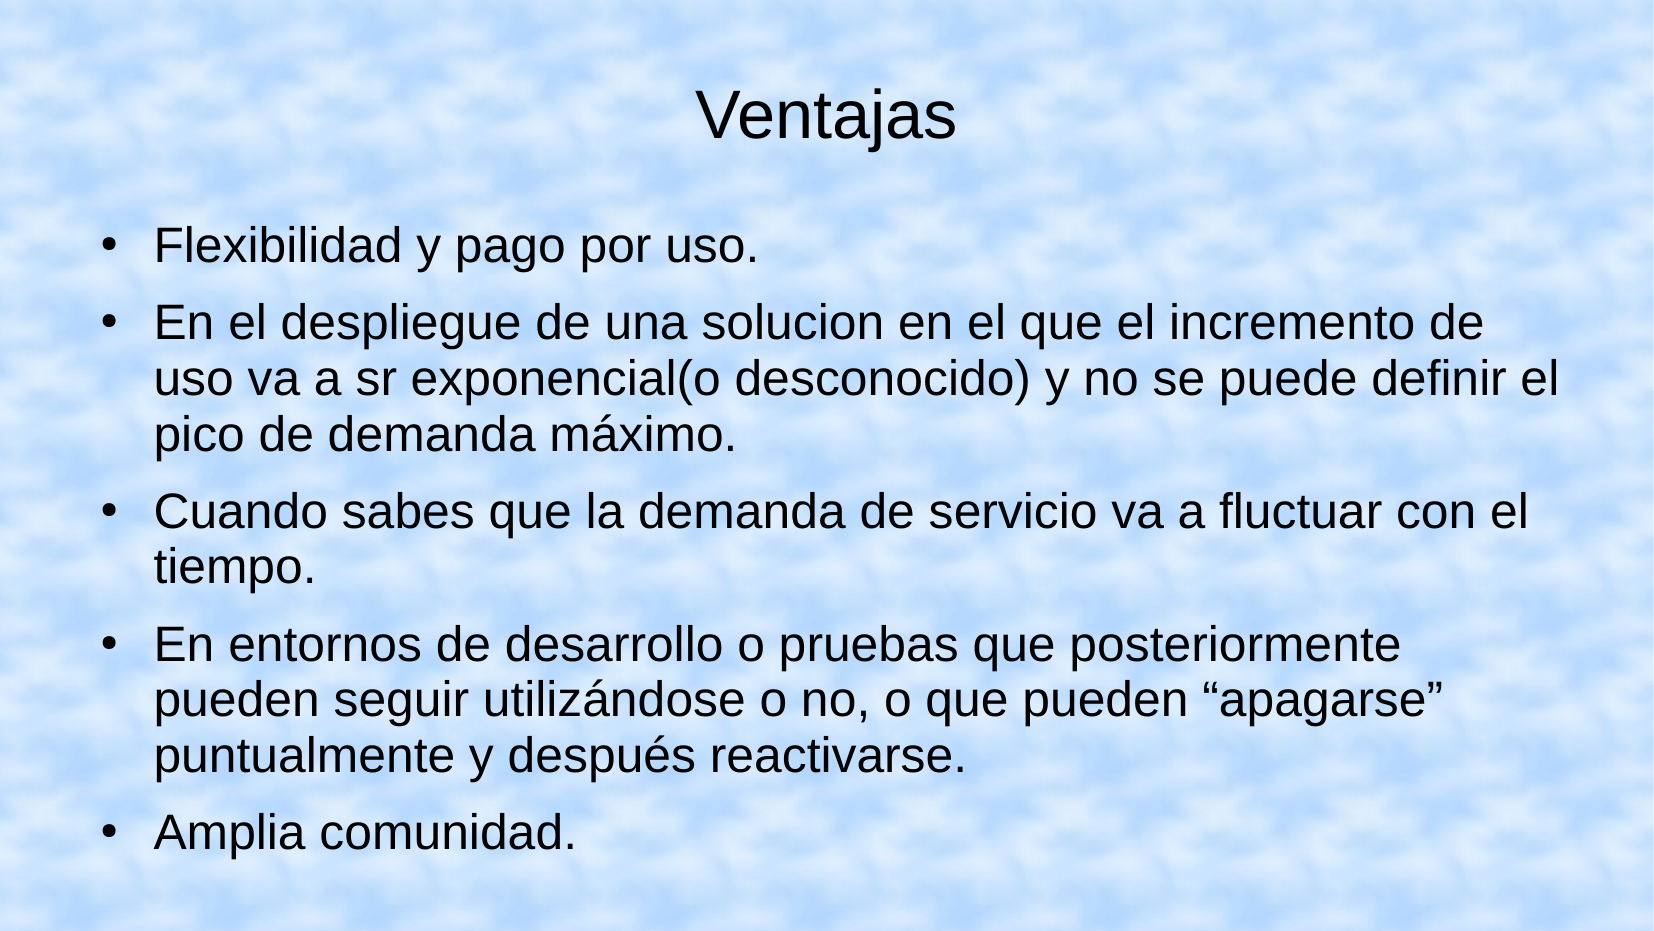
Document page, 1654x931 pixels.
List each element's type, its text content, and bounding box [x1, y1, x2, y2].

list Flexibilidad y pago por uso. En el despliegue de una solucion en el que el incremento de uso va a sr exponencial(o desconocido) y no se puede definir el pico de demanda máximo. Cuando sabes que la demanda de servicio va a fluctuar con el tiempo. En entornos de desarrollo o pruebas que posteriormente pueden seguir utilizándose o no, o que pueden “apagarse” puntualmente y después reactivarse. Amplia comunidad. [82, 217, 1571, 869]
picture [0, 0, 1654, 931]
title Ventajas [82, 36, 1571, 193]
